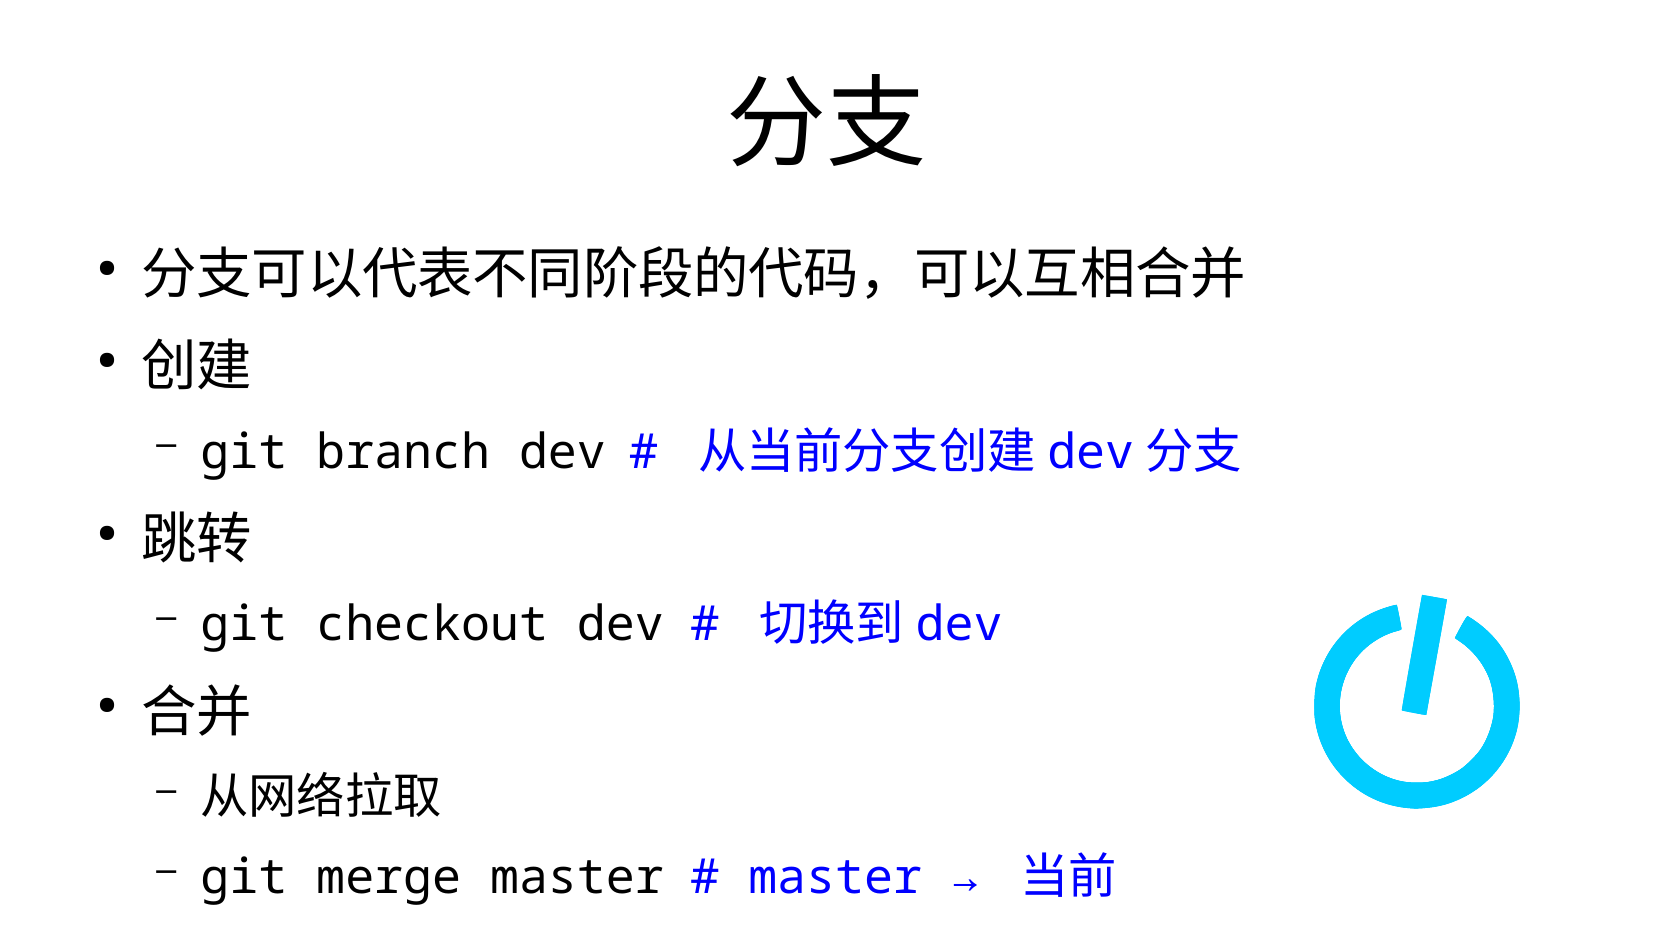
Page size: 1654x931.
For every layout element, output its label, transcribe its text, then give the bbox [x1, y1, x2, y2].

list 分支可以代表不同阶段的代码，可以互相合并 创建 git branch dev # 从当前分支创建dev分支 跳转 git checkout dev # 切换到dev 合并 从网络拉取 git merge master # master → 当前 [82, 217, 1571, 910]
title 分支 [82, 37, 1571, 193]
